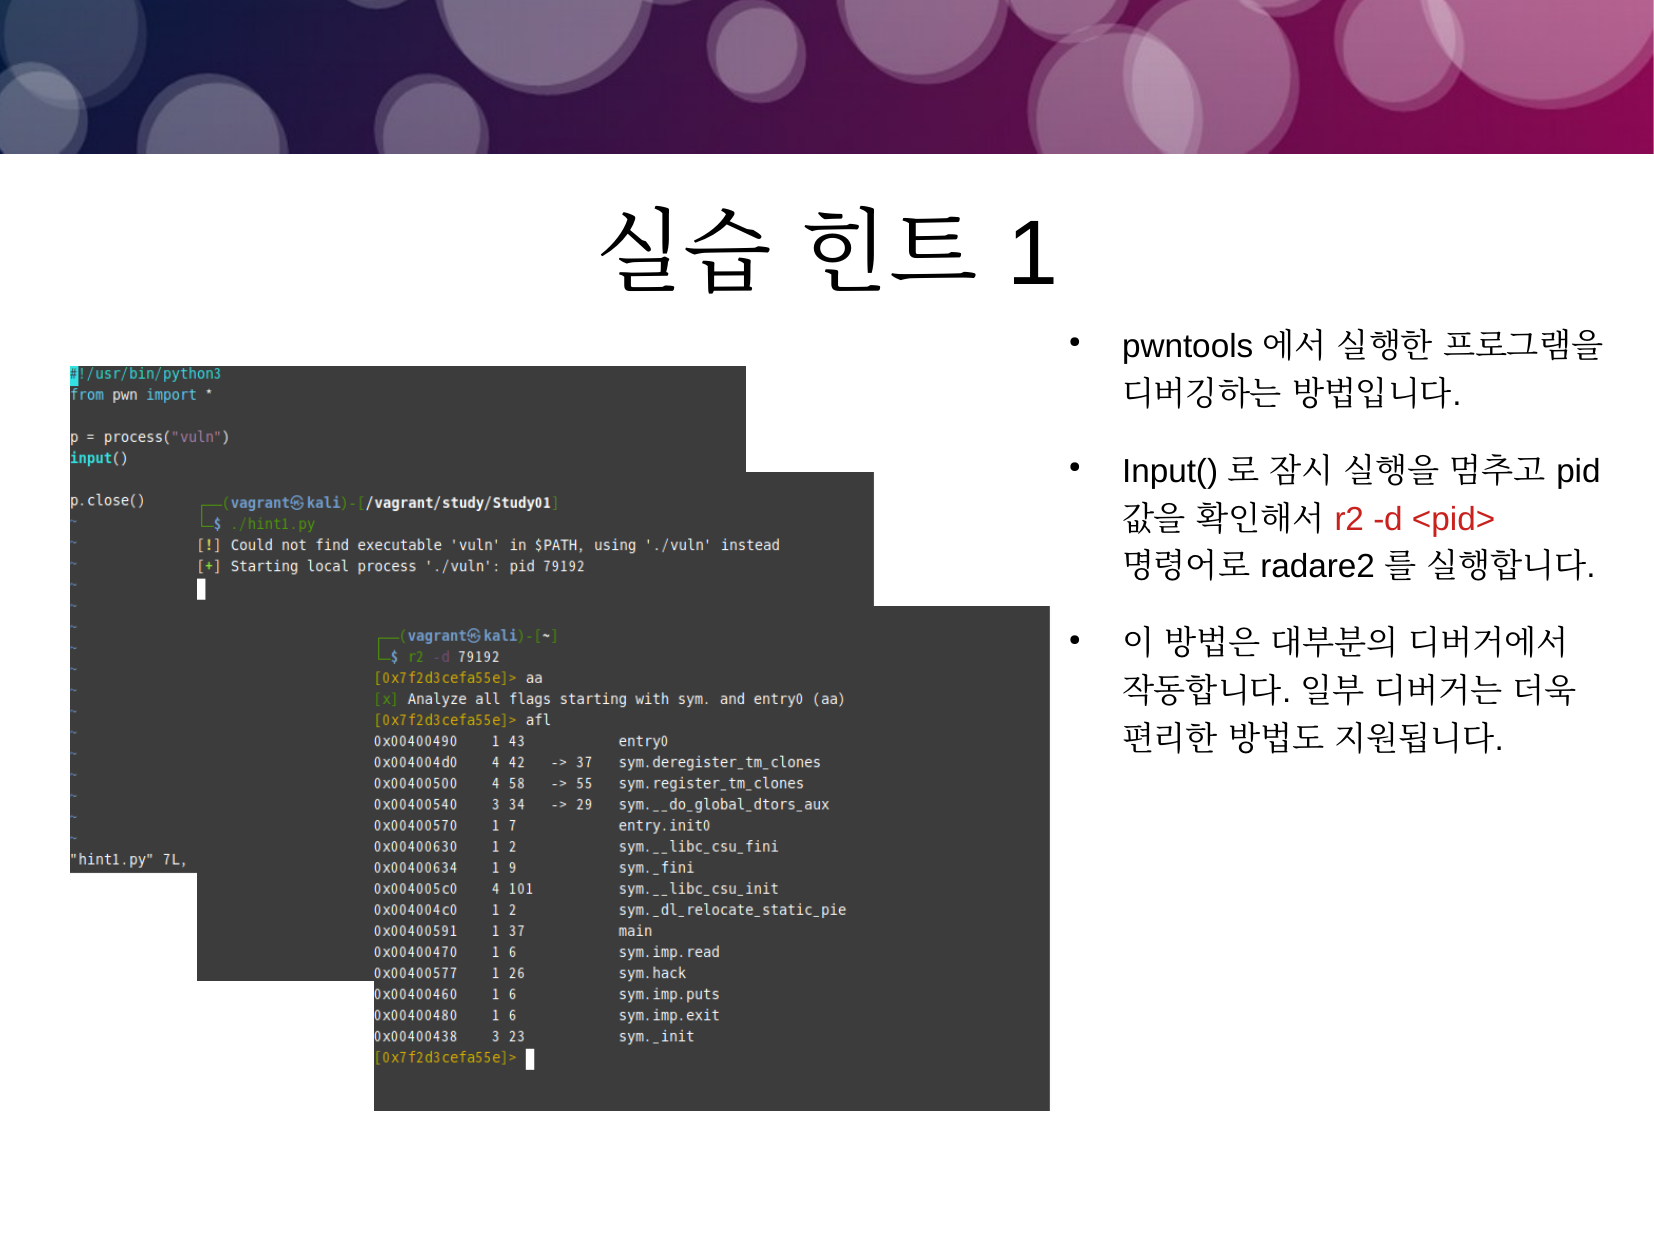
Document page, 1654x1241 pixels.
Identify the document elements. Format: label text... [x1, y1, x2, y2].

picture [0, 0, 1654, 154]
picture [70, 366, 1052, 1111]
list pwntools 에서 실행한 프로그램을 디버깅하는 방법입니다. Input() 로 잠시 실행을 멈추고 pid 값을 확인해서 r2 -d <pid> 명령어로 radare2 를 실행합니다. 이 방법은 대부분의 디버거에서 작동합니다. 일부 디버거는 더욱 편리한 방법도 지원됩니다. [1051, 318, 1630, 1040]
title 실습 힌트 1 [82, 159, 1571, 331]
